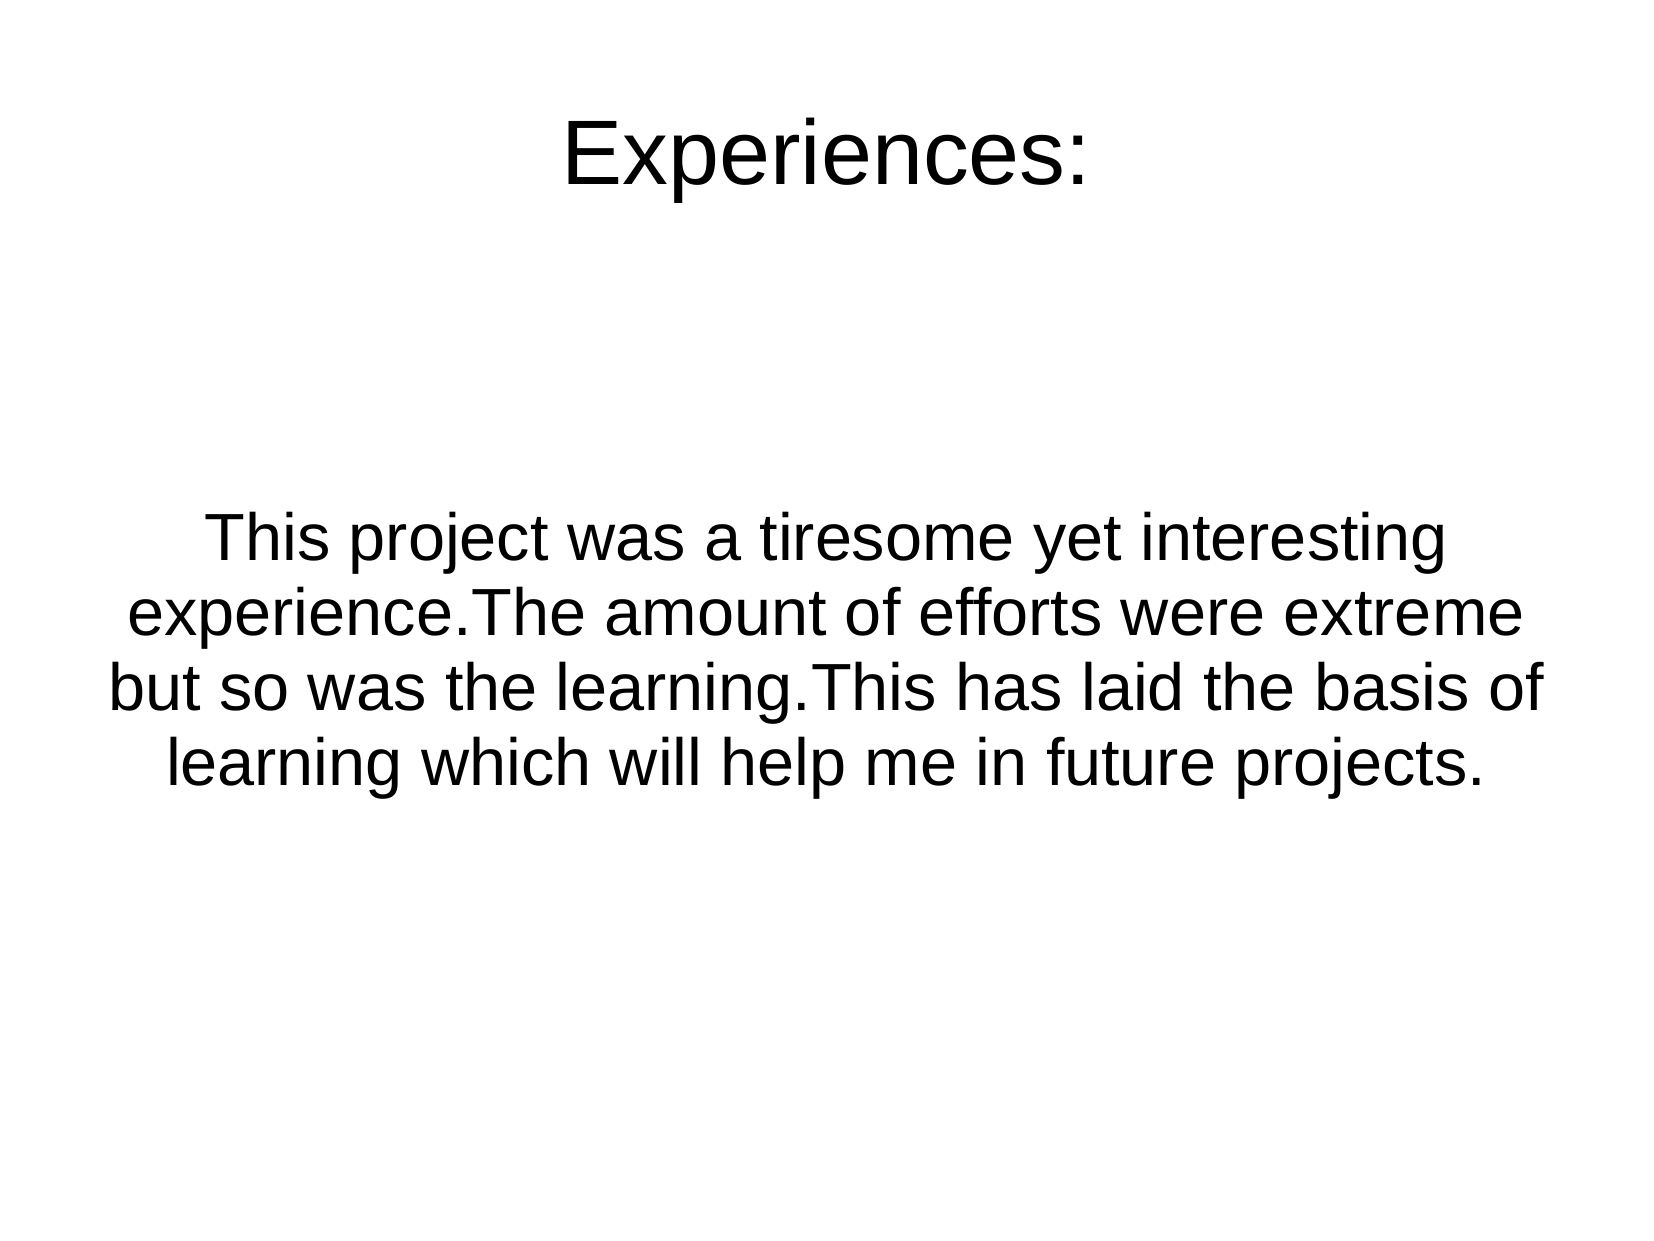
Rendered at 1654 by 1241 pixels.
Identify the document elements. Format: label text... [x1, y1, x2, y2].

title Experiences: [82, 49, 1571, 257]
subtitle This project was a tiresome yet interesting experience.The amount of efforts were extreme but so was the learning.This has laid the basis of learning which will help me in future projects. [82, 290, 1571, 1010]
